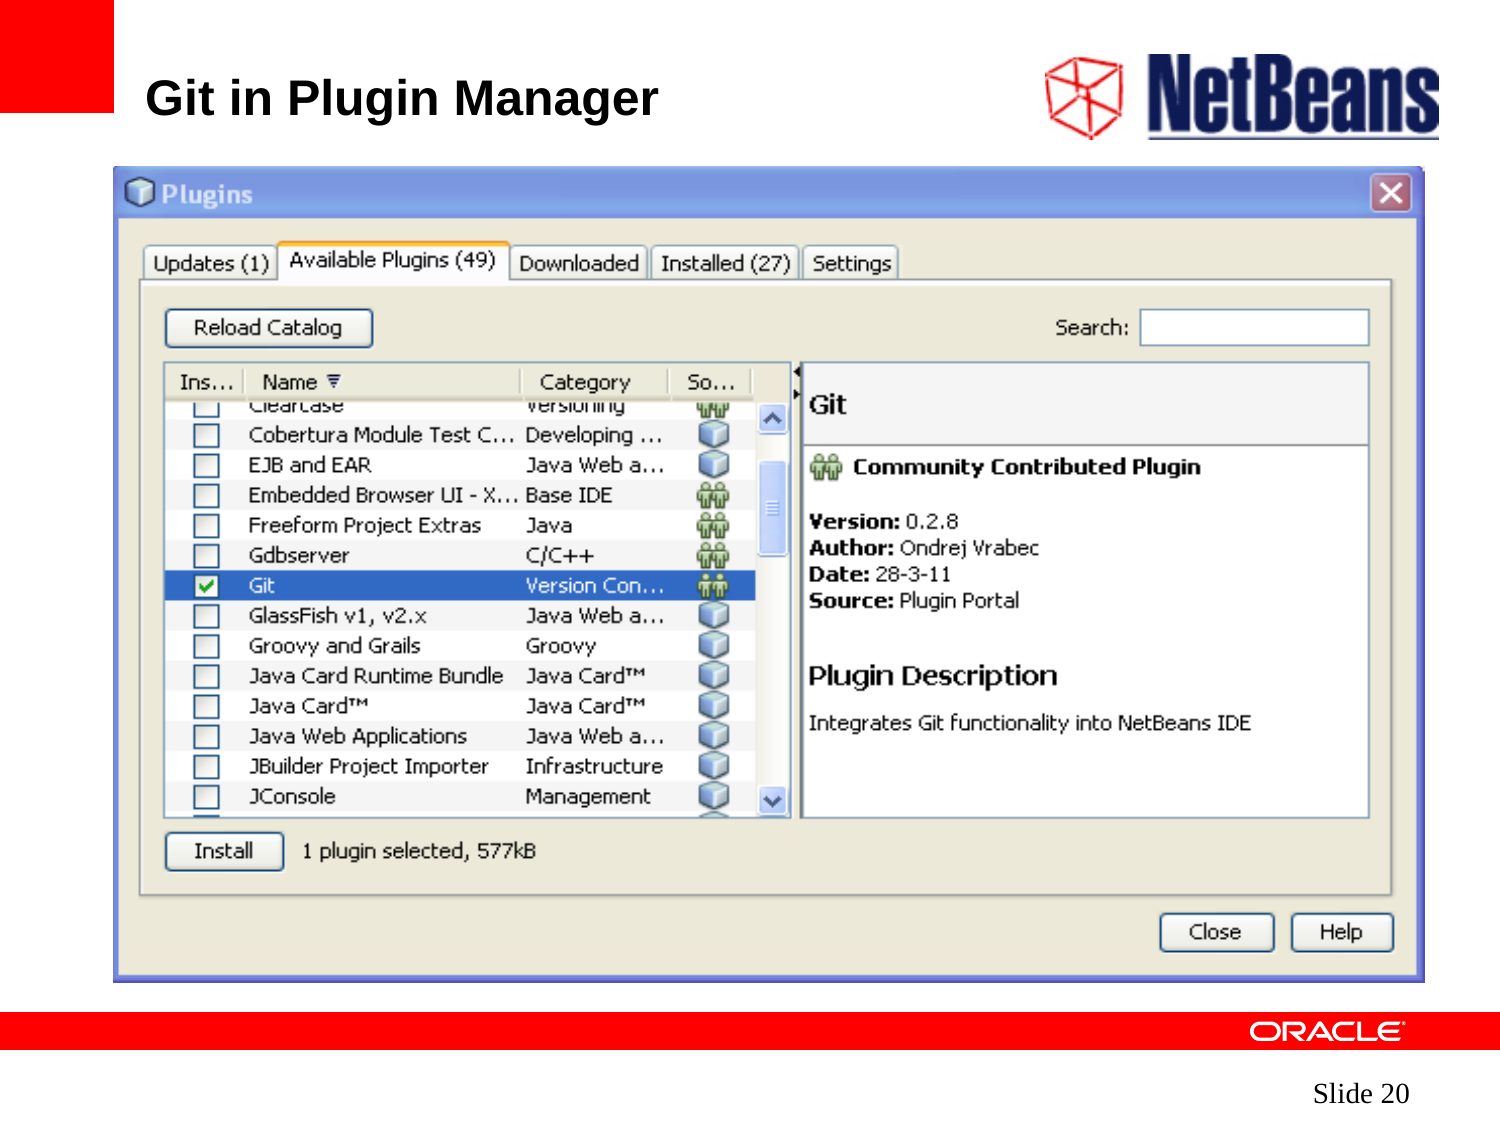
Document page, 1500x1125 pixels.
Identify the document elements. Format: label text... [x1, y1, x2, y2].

picture [0, 1012, 1500, 1050]
title Git in Plugin Manager [130, 30, 983, 161]
picture [113, 166, 1425, 983]
picture [1045, 54, 1439, 140]
picture [0, 0, 114, 113]
